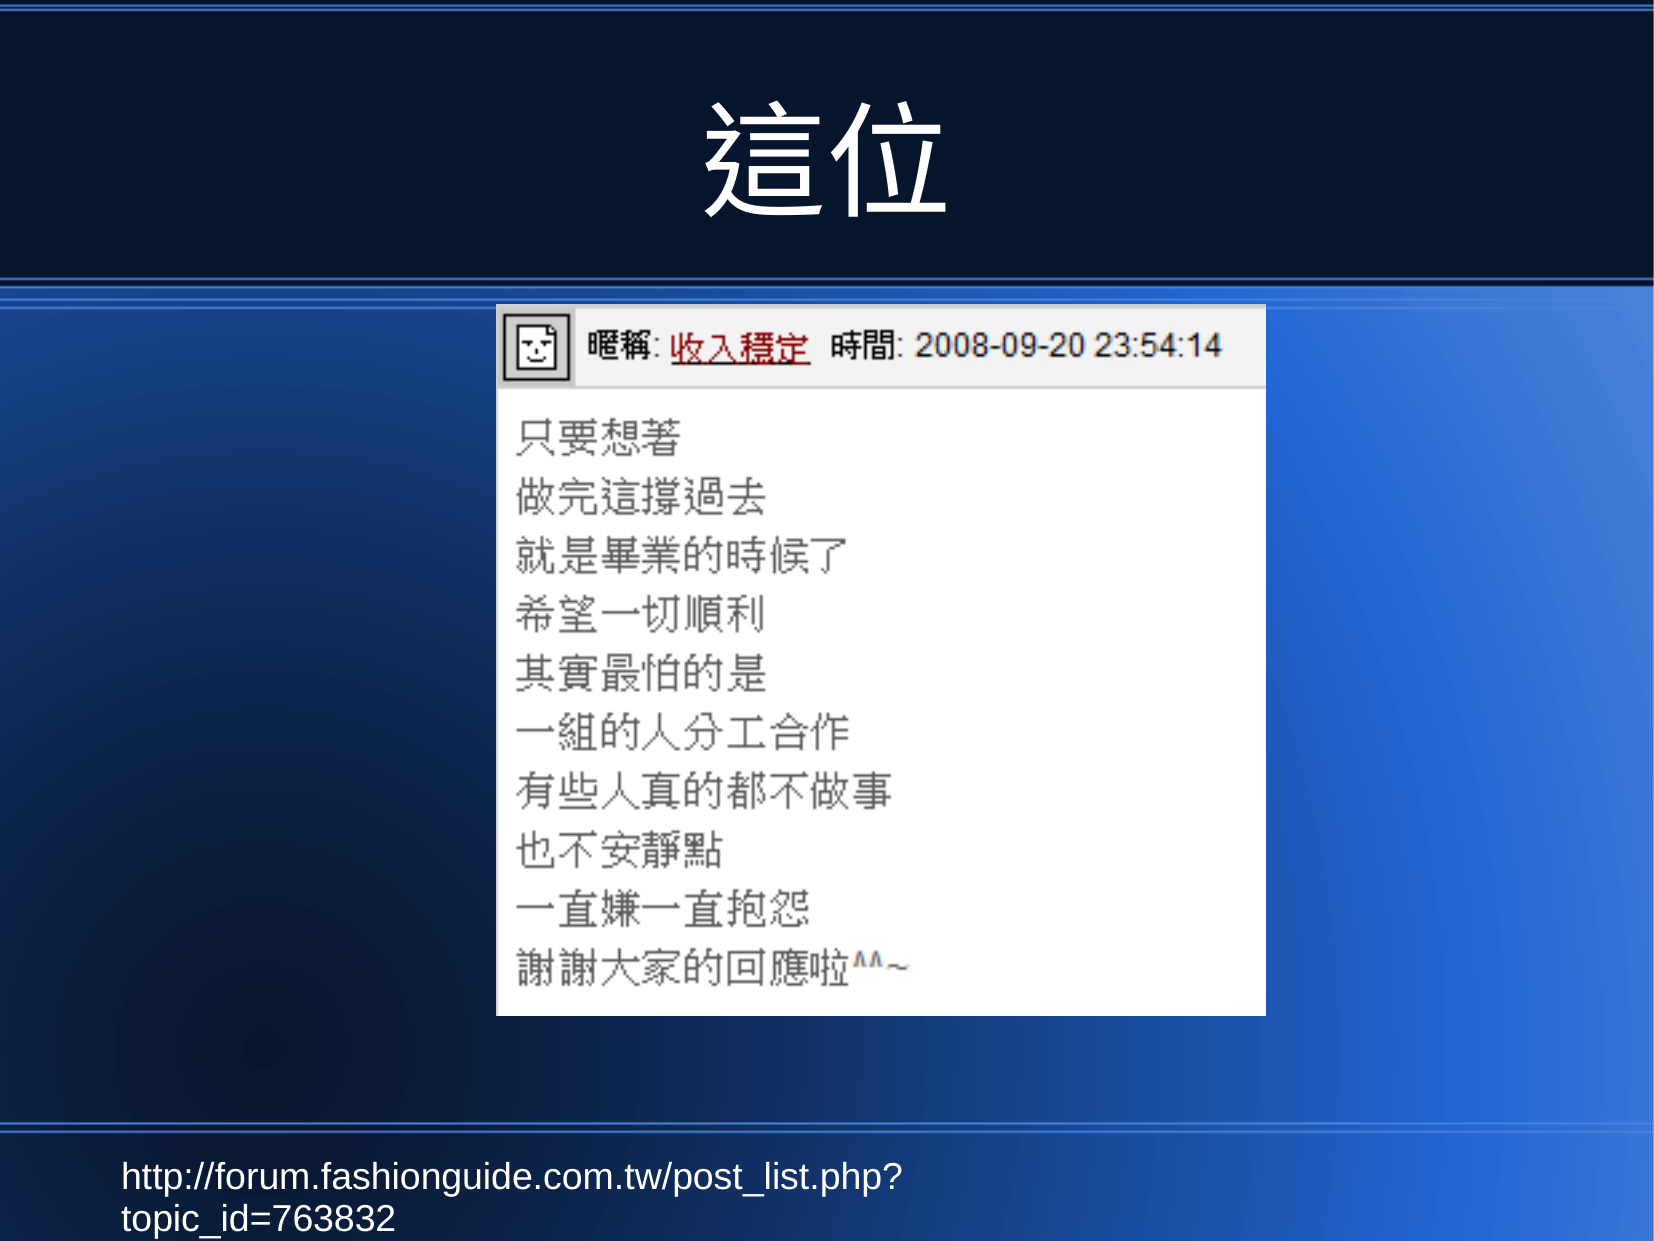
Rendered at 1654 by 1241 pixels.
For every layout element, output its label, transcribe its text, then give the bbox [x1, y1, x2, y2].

text_box http://forum.fashionguide.com.tw/post_list.php?topic_id=763832 [106, 1147, 1193, 1205]
picture [0, 0, 1654, 1241]
title 這位 [82, 49, 1571, 257]
